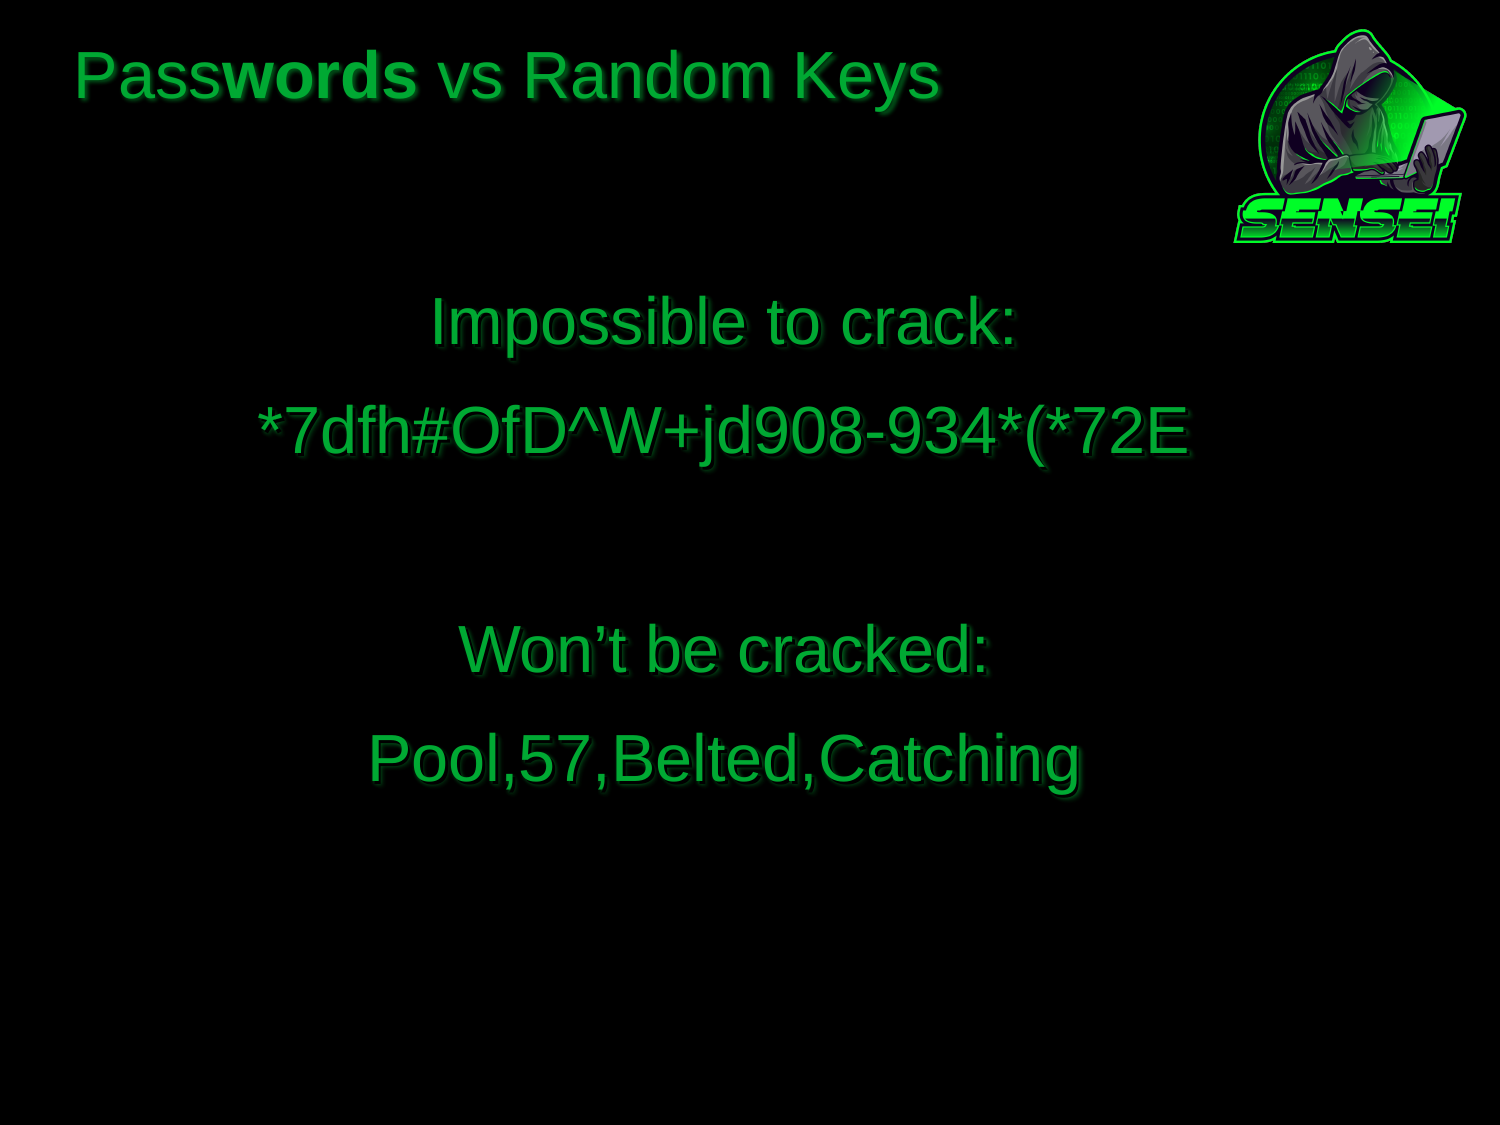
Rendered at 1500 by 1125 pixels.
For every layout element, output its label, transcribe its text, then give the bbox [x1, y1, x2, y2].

list Impossible to crack: *7dfh#OfD^W+jd908-934*(*72E Won’t be cracked: Pool,57,Belted,Catching [0, 270, 1449, 1012]
text_box Passwords vs Random Keys [58, 30, 957, 121]
picture [1215, 29, 1495, 243]
